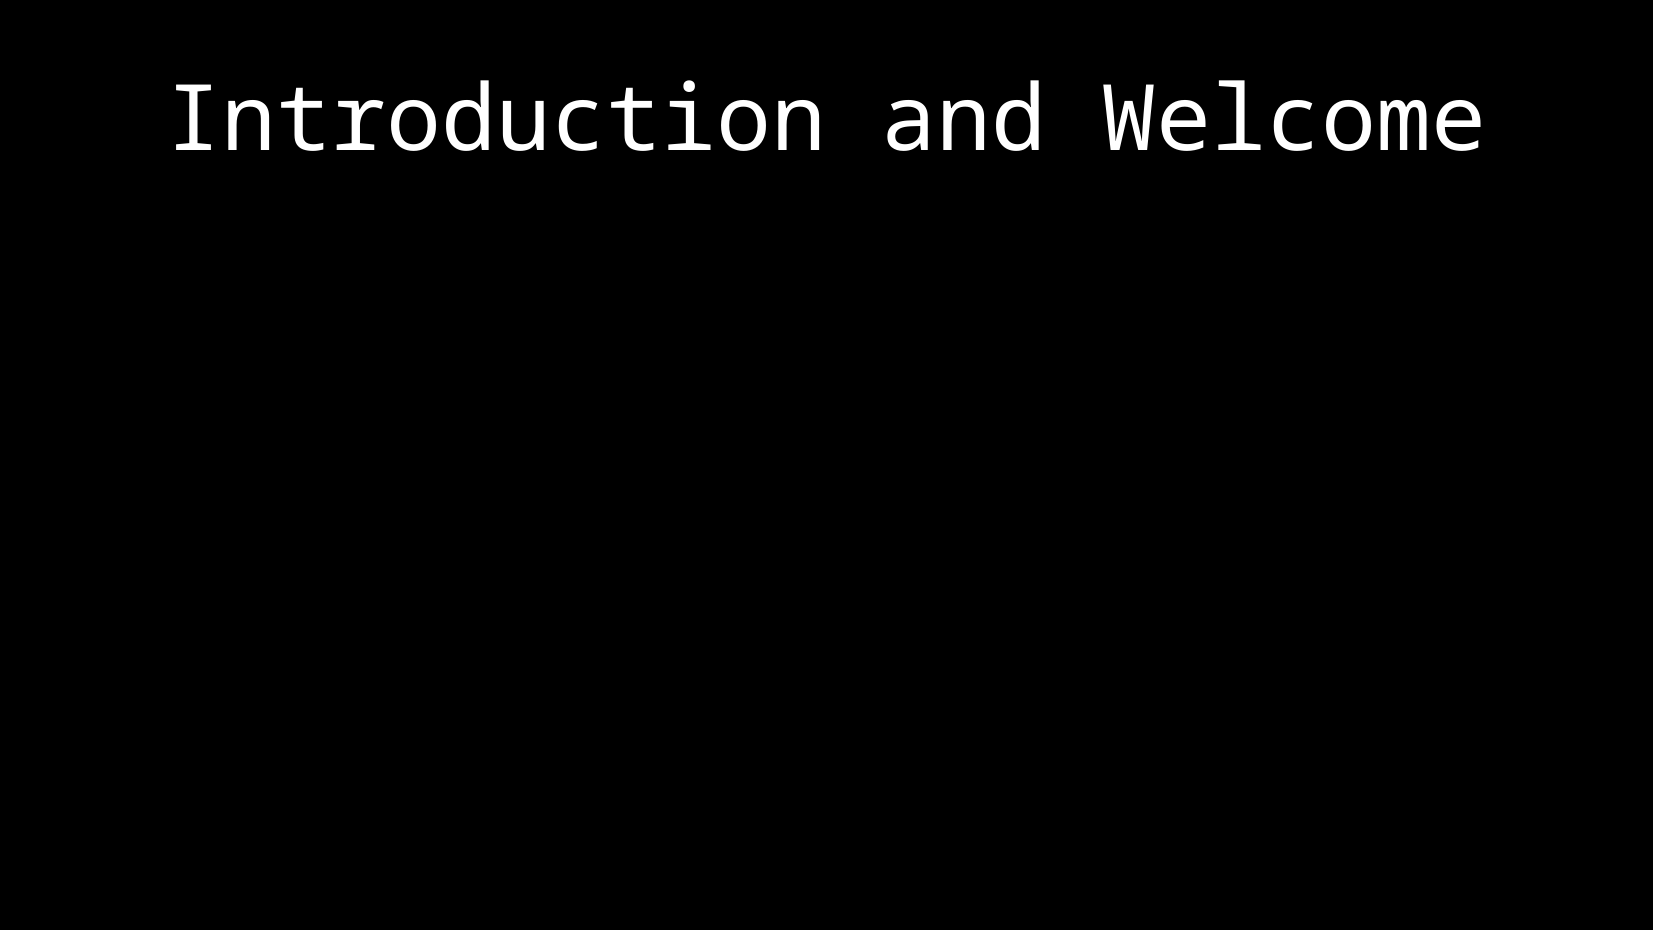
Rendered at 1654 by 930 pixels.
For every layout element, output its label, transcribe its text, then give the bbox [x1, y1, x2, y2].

title Introduction and Welcome [82, 37, 1571, 193]
